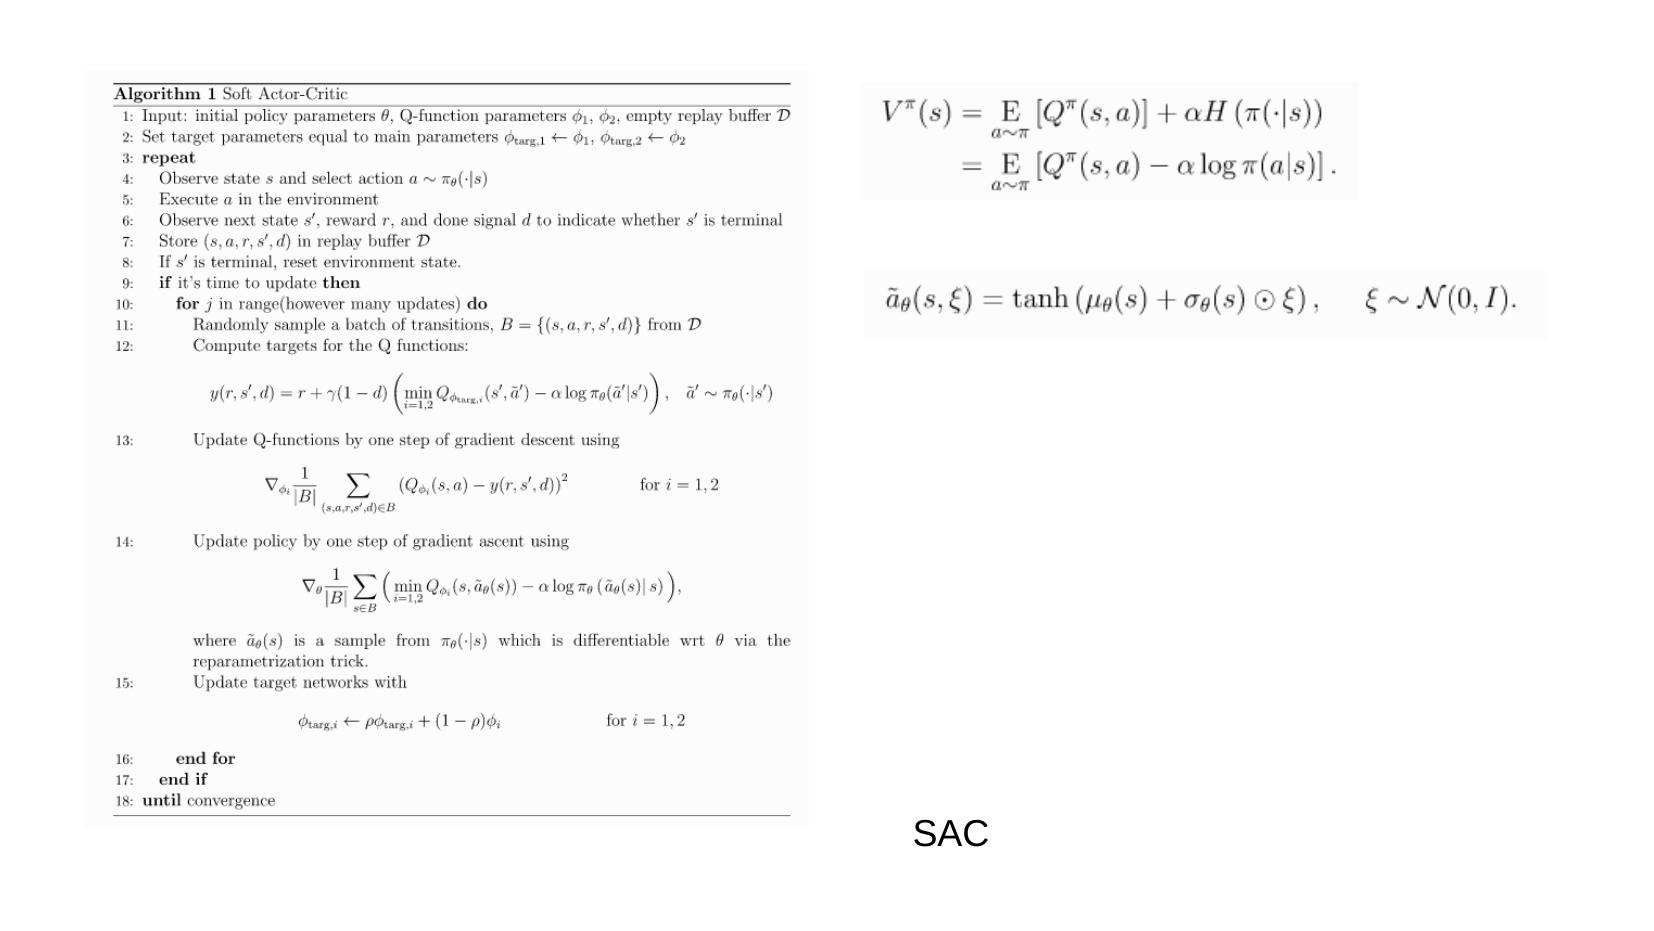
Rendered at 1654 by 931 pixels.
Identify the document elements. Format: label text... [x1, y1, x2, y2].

text_box SAC [897, 805, 1111, 863]
picture [864, 271, 1548, 339]
picture [84, 70, 809, 827]
picture [859, 82, 1359, 200]
